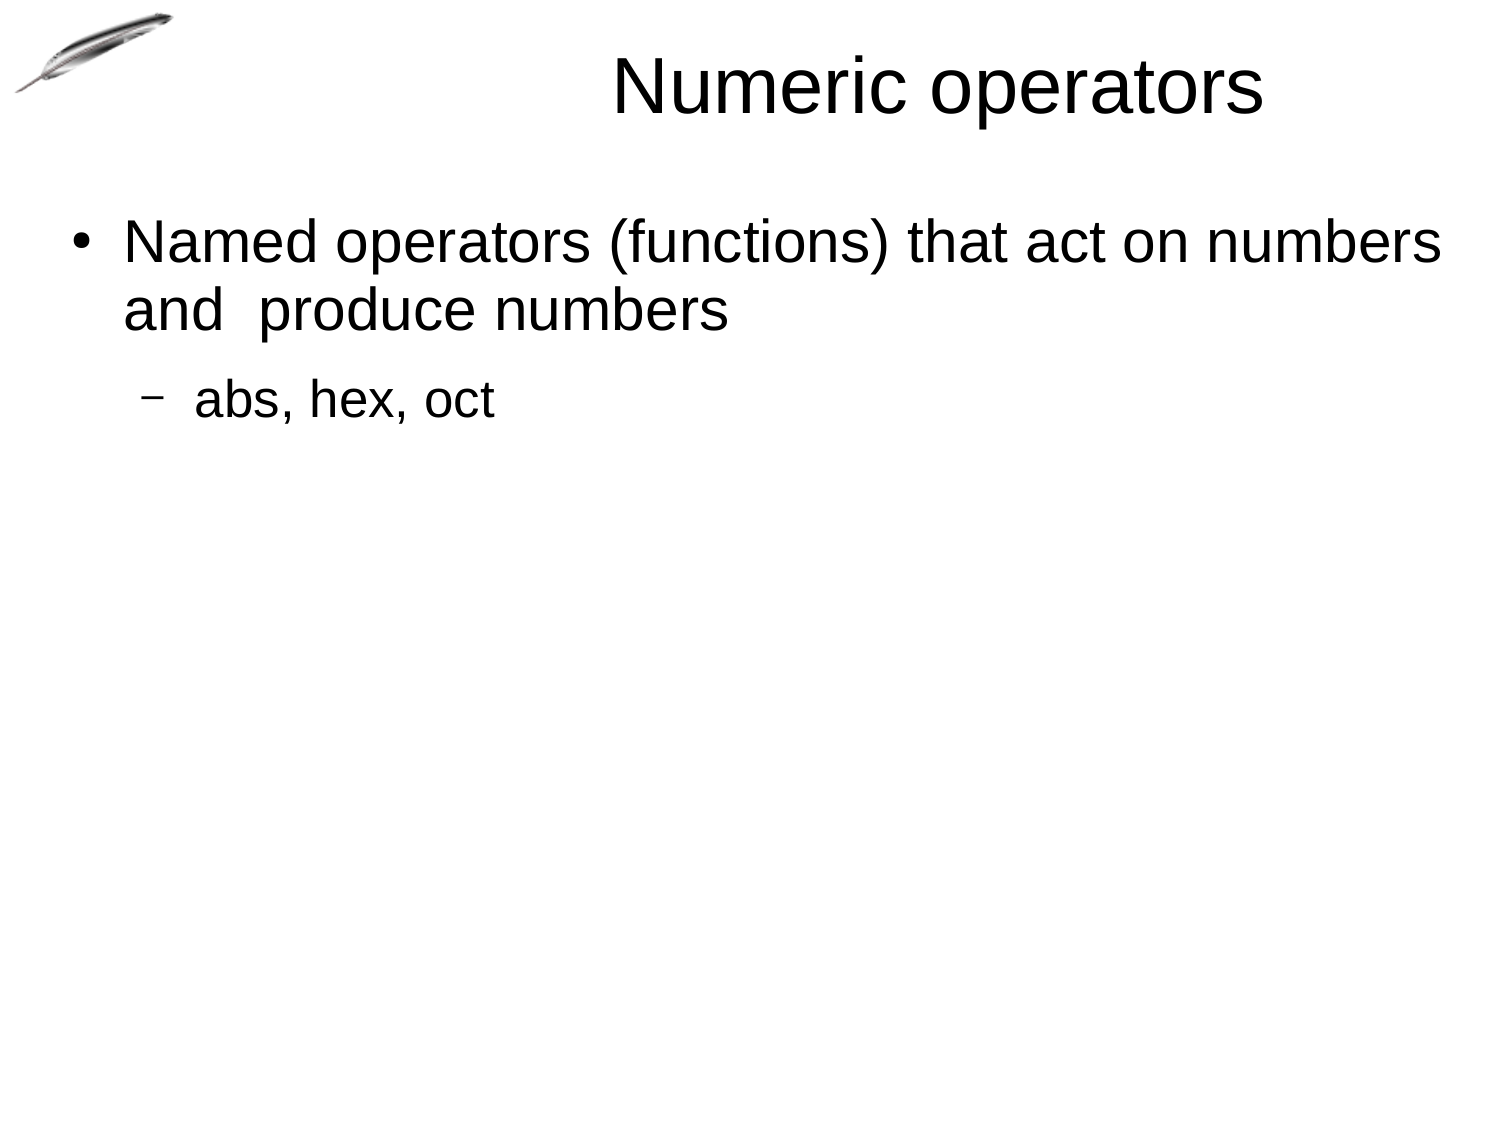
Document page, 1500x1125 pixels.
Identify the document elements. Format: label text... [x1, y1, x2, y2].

title Numeric operators [419, 0, 1459, 176]
list Named operators (functions) that act on numbers and produce numbers abs, hex, oct [53, 207, 1447, 1084]
picture [11, 11, 179, 95]
